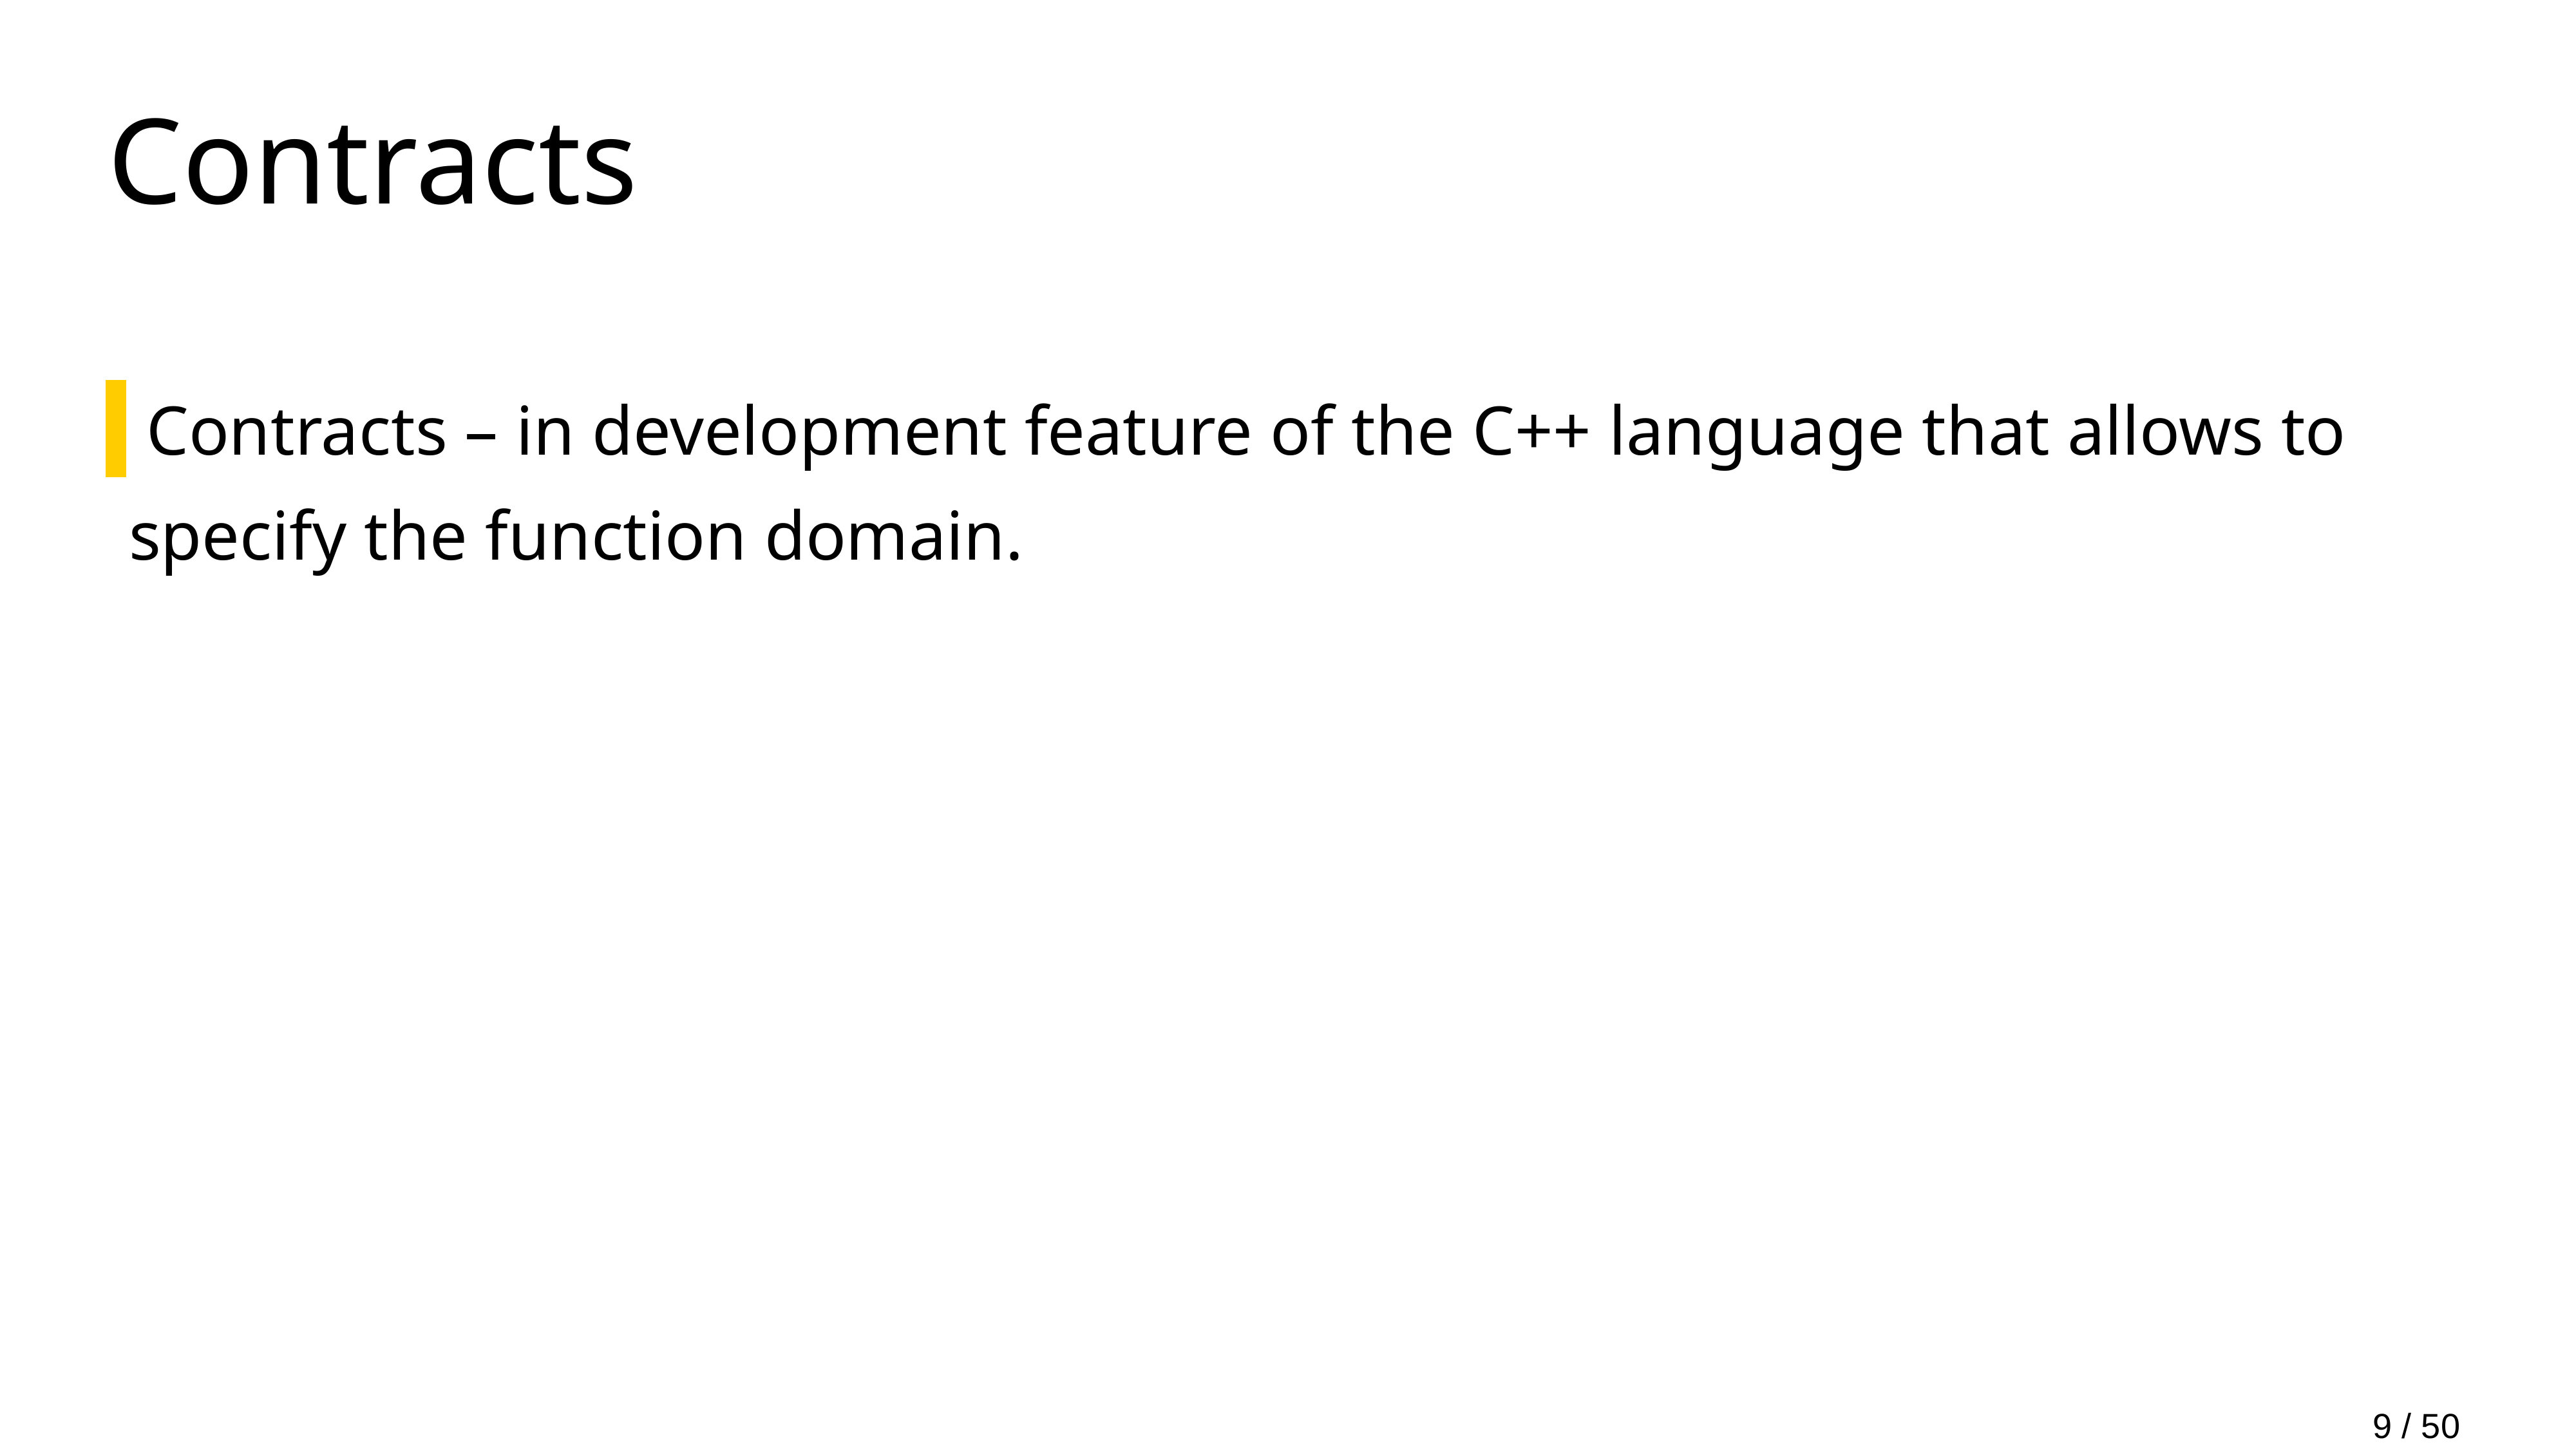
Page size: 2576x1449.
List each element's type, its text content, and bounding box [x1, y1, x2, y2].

text_box Contracts – in development feature of the C++ language that allows to specify the function domain. [96, 364, 2512, 1419]
title Contracts [108, 80, 2468, 242]
text_box <number> / 50 [2363, 1402, 2576, 1449]
